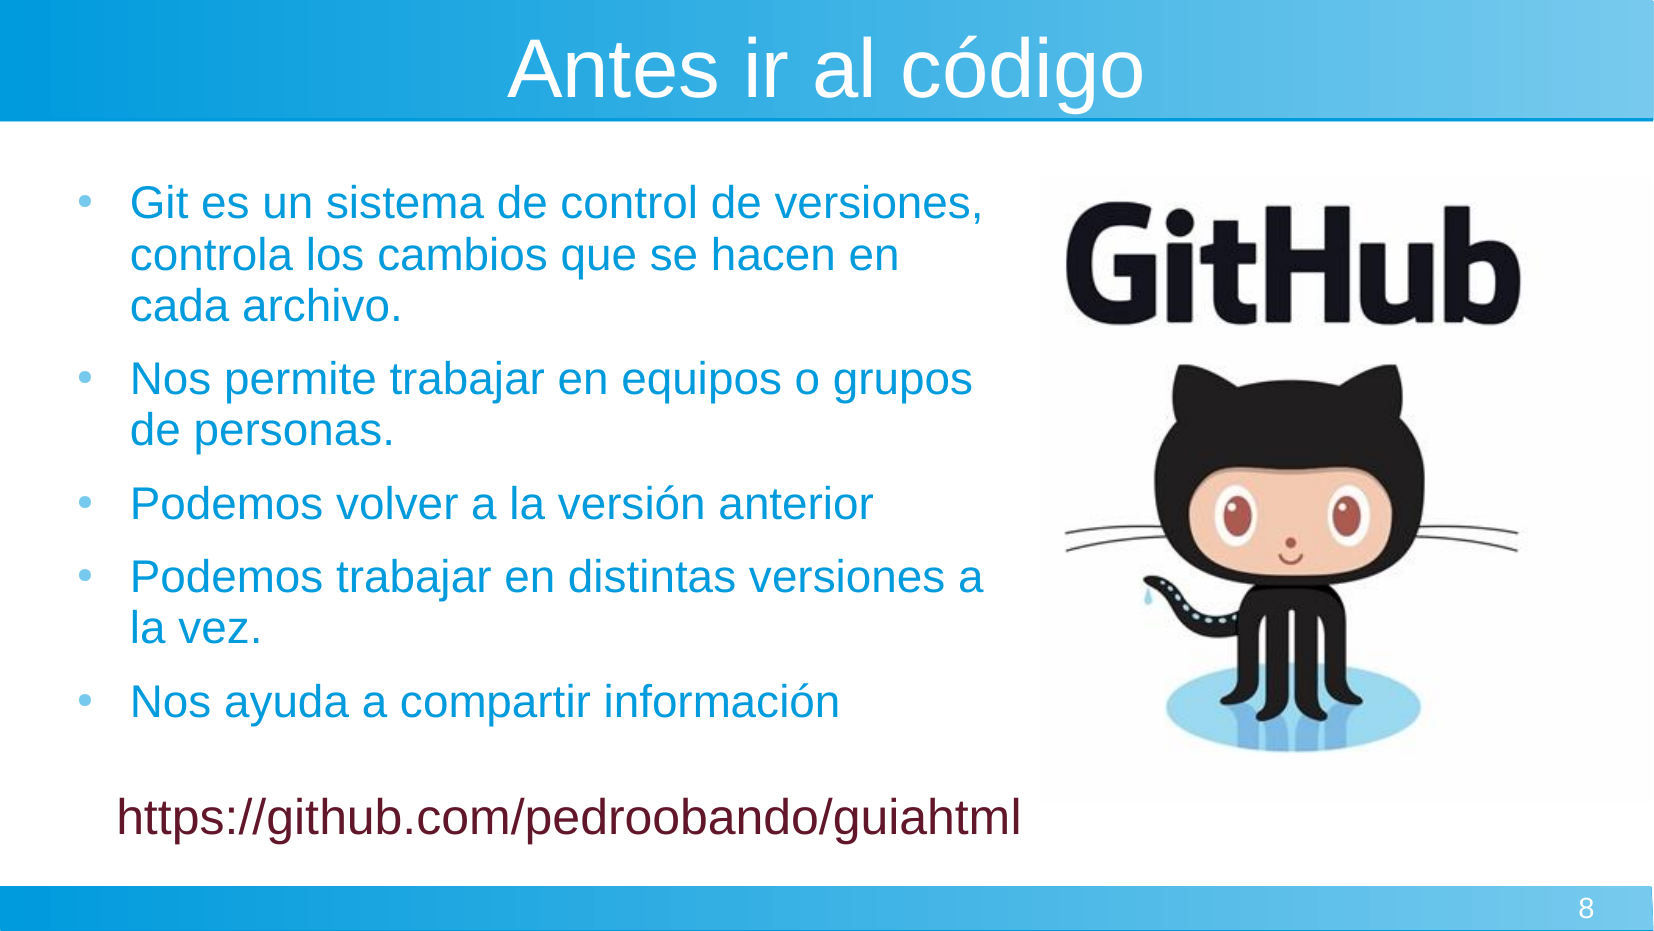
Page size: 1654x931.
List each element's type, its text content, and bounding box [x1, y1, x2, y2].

title Antes ir al código [59, 22, 1595, 116]
text_box https://github.com/pedroobando/guiahtml [101, 781, 1038, 853]
picture [1040, 177, 1654, 803]
list Git es un sistema de control de versiones, controla los cambios que se hacen en cada archivo. Nos permite trabajar en equipos o grupos de personas. Podemos volver a la versión anterior Podemos trabajar en distintas versiones a la vez. Nos ayuda a compartir información [59, 177, 1004, 798]
